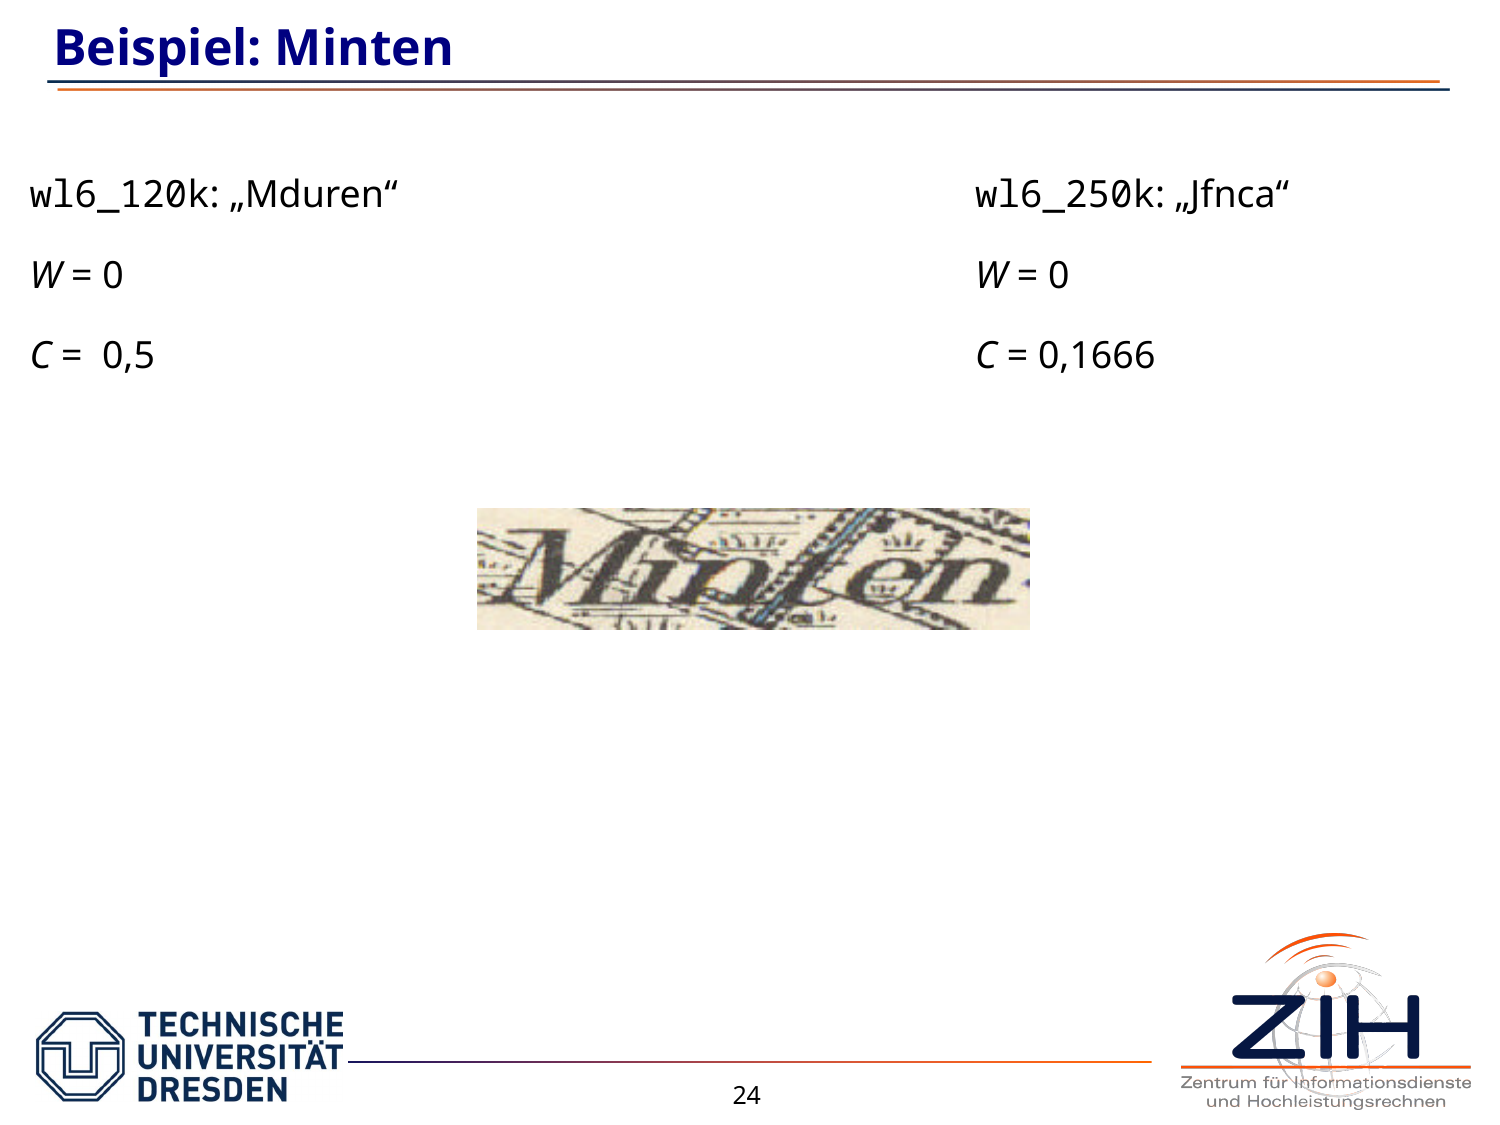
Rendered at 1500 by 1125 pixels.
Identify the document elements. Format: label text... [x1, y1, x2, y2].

picture [35, 1011, 343, 1102]
picture [47, 80, 1450, 91]
list wl6_120k: „Mduren“ W = 0 C = 0,5 [29, 118, 707, 430]
list wl6_250k: „Jfnca“ W = 0 C = 0,1666 [975, 118, 1418, 430]
title Beispiel: Minten [53, 12, 1453, 81]
picture [1181, 933, 1471, 1110]
picture [477, 508, 1030, 630]
